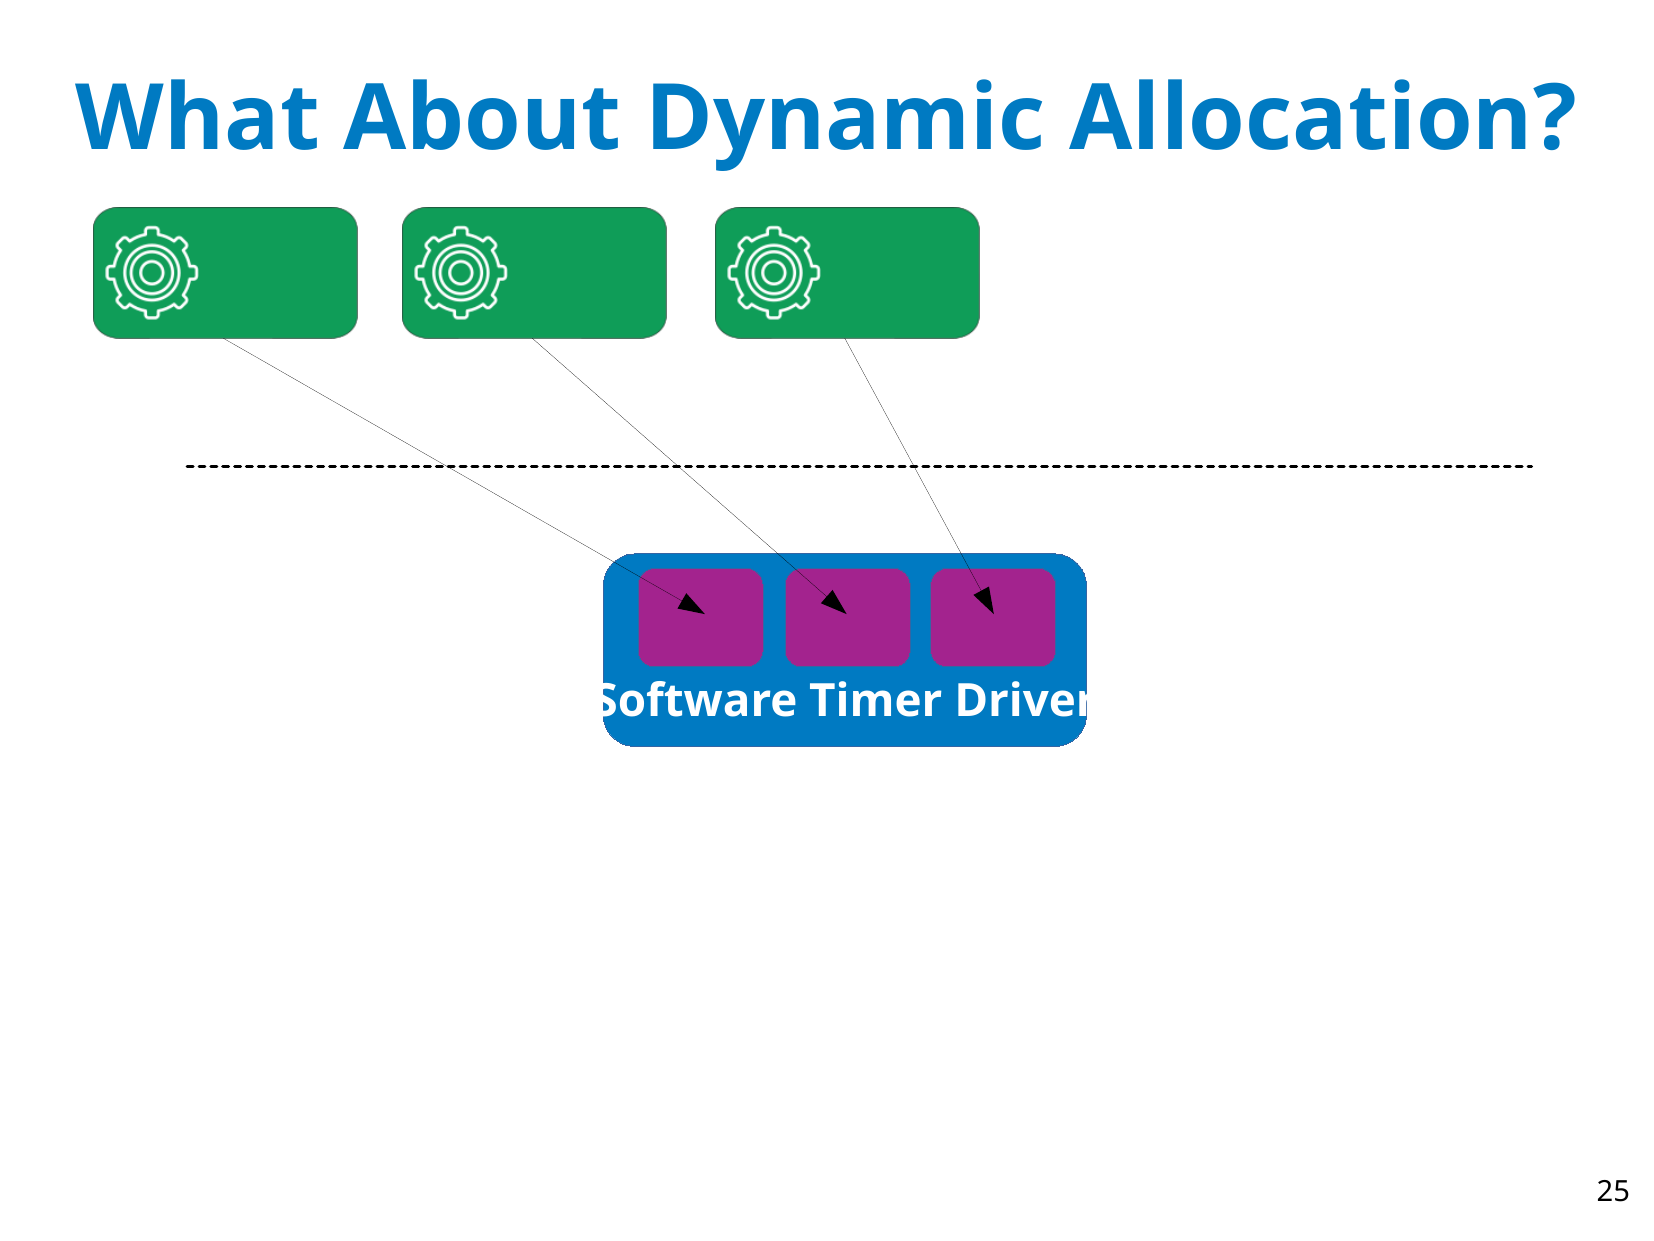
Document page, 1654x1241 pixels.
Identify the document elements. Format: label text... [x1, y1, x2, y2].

text_box What About Dynamic Allocation? [0, 0, 1654, 237]
text_box [930, 568, 1056, 667]
text_box Software Timer Driver [603, 553, 1087, 747]
text_box [785, 568, 911, 667]
text_box [638, 568, 764, 667]
picture [93, 207, 358, 339]
picture [715, 207, 980, 339]
picture [402, 207, 667, 339]
